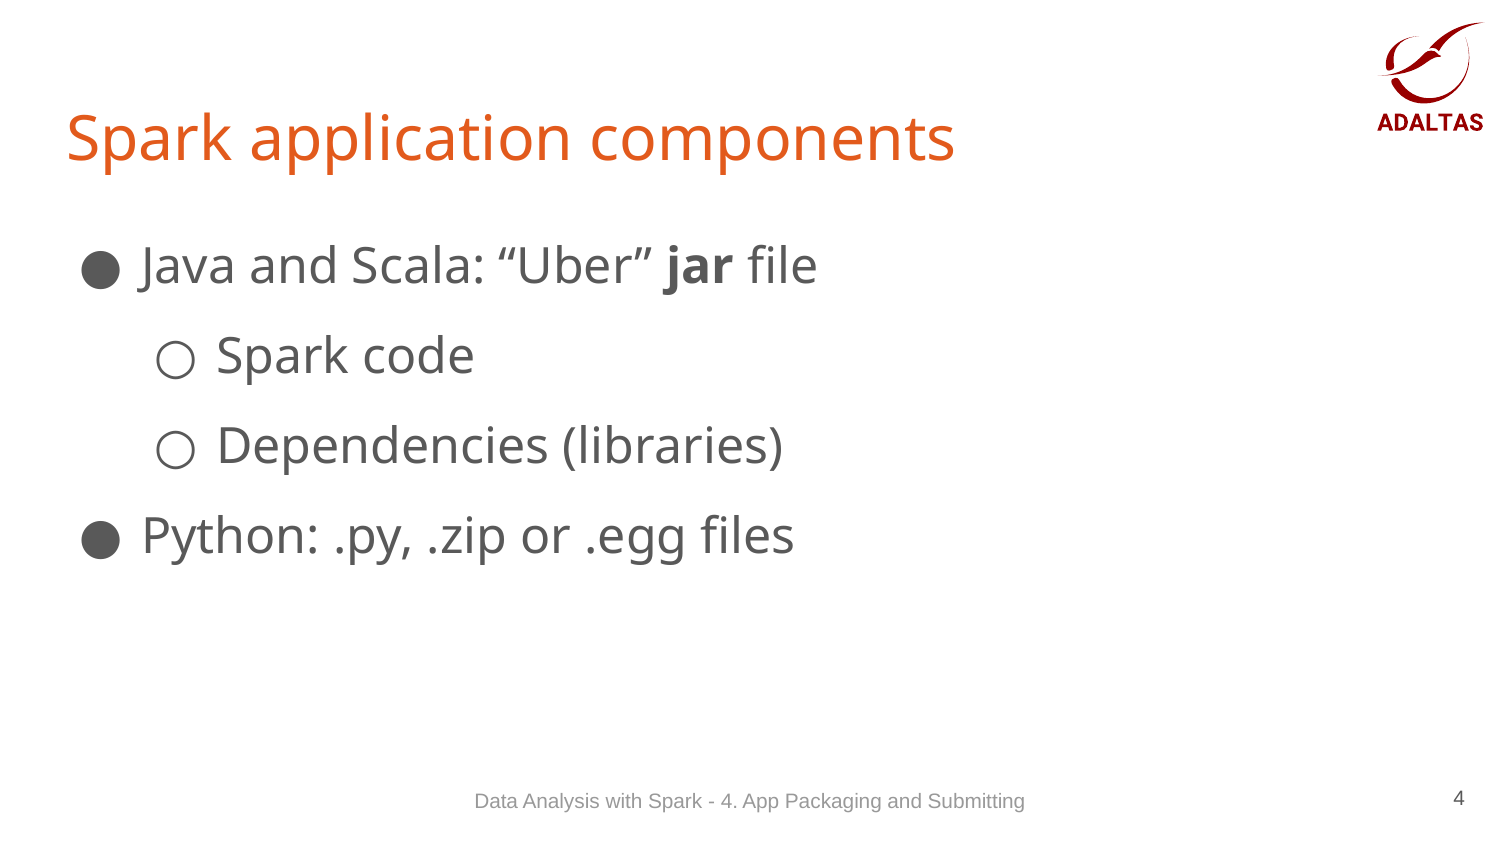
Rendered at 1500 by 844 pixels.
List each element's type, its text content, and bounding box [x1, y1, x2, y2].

slide_number <number> [1389, 764, 1480, 830]
list Java and Scala: “Uber” jar file Spark code Dependencies (libraries) Python: .py, .zip or .egg files [51, 189, 1449, 765]
text_box Data Analysis with Spark - 4. App Packaging and Submitting [436, 773, 1064, 822]
title Spark application components [51, 71, 1184, 166]
